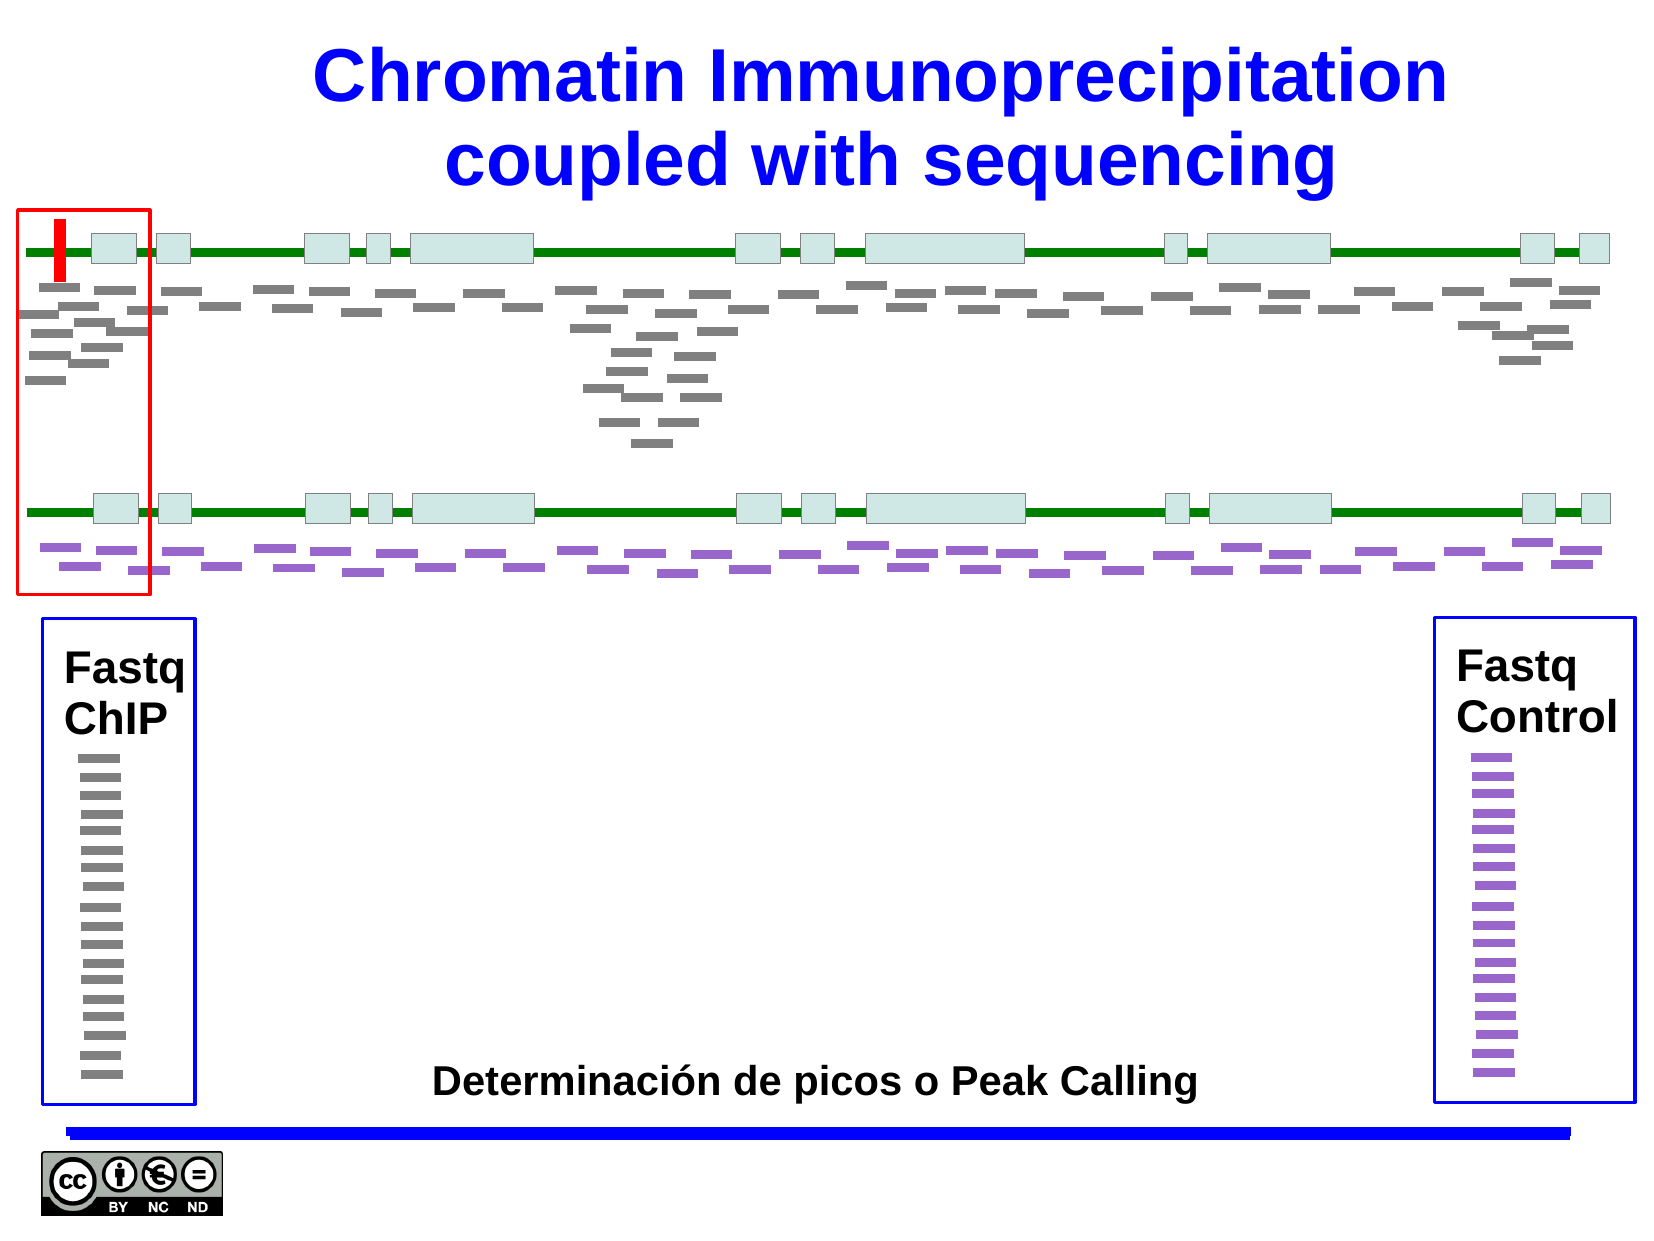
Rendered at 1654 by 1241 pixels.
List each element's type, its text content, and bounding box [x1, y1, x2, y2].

text_box [17, 210, 151, 595]
text_box [1207, 233, 1331, 264]
text_box Fastq ChIP [49, 634, 214, 752]
text_box [1434, 617, 1636, 1103]
text_box [801, 493, 836, 524]
text_box Determinación de picos o Peak Calling [417, 1050, 1603, 1112]
text_box [866, 493, 1026, 524]
picture [41, 1151, 223, 1216]
text_box [412, 493, 535, 524]
text_box [736, 493, 782, 524]
text_box [1579, 233, 1610, 264]
text_box [305, 493, 351, 524]
text_box [1520, 233, 1555, 264]
text_box [1522, 493, 1556, 524]
text_box Fastq Control [1441, 632, 1634, 750]
text_box [156, 233, 191, 264]
text_box [368, 493, 393, 524]
text_box [304, 233, 350, 264]
text_box [800, 233, 835, 264]
text_box [735, 233, 781, 264]
text_box [42, 618, 196, 1105]
text_box [1581, 493, 1611, 524]
title Chromatin Immunoprecipitation coupled with sequencing [147, 13, 1636, 222]
text_box [366, 233, 391, 264]
text_box [1165, 493, 1190, 524]
text_box [158, 493, 192, 524]
text_box [1164, 233, 1188, 264]
text_box [410, 233, 534, 264]
text_box [1209, 493, 1332, 524]
text_box [865, 233, 1025, 264]
